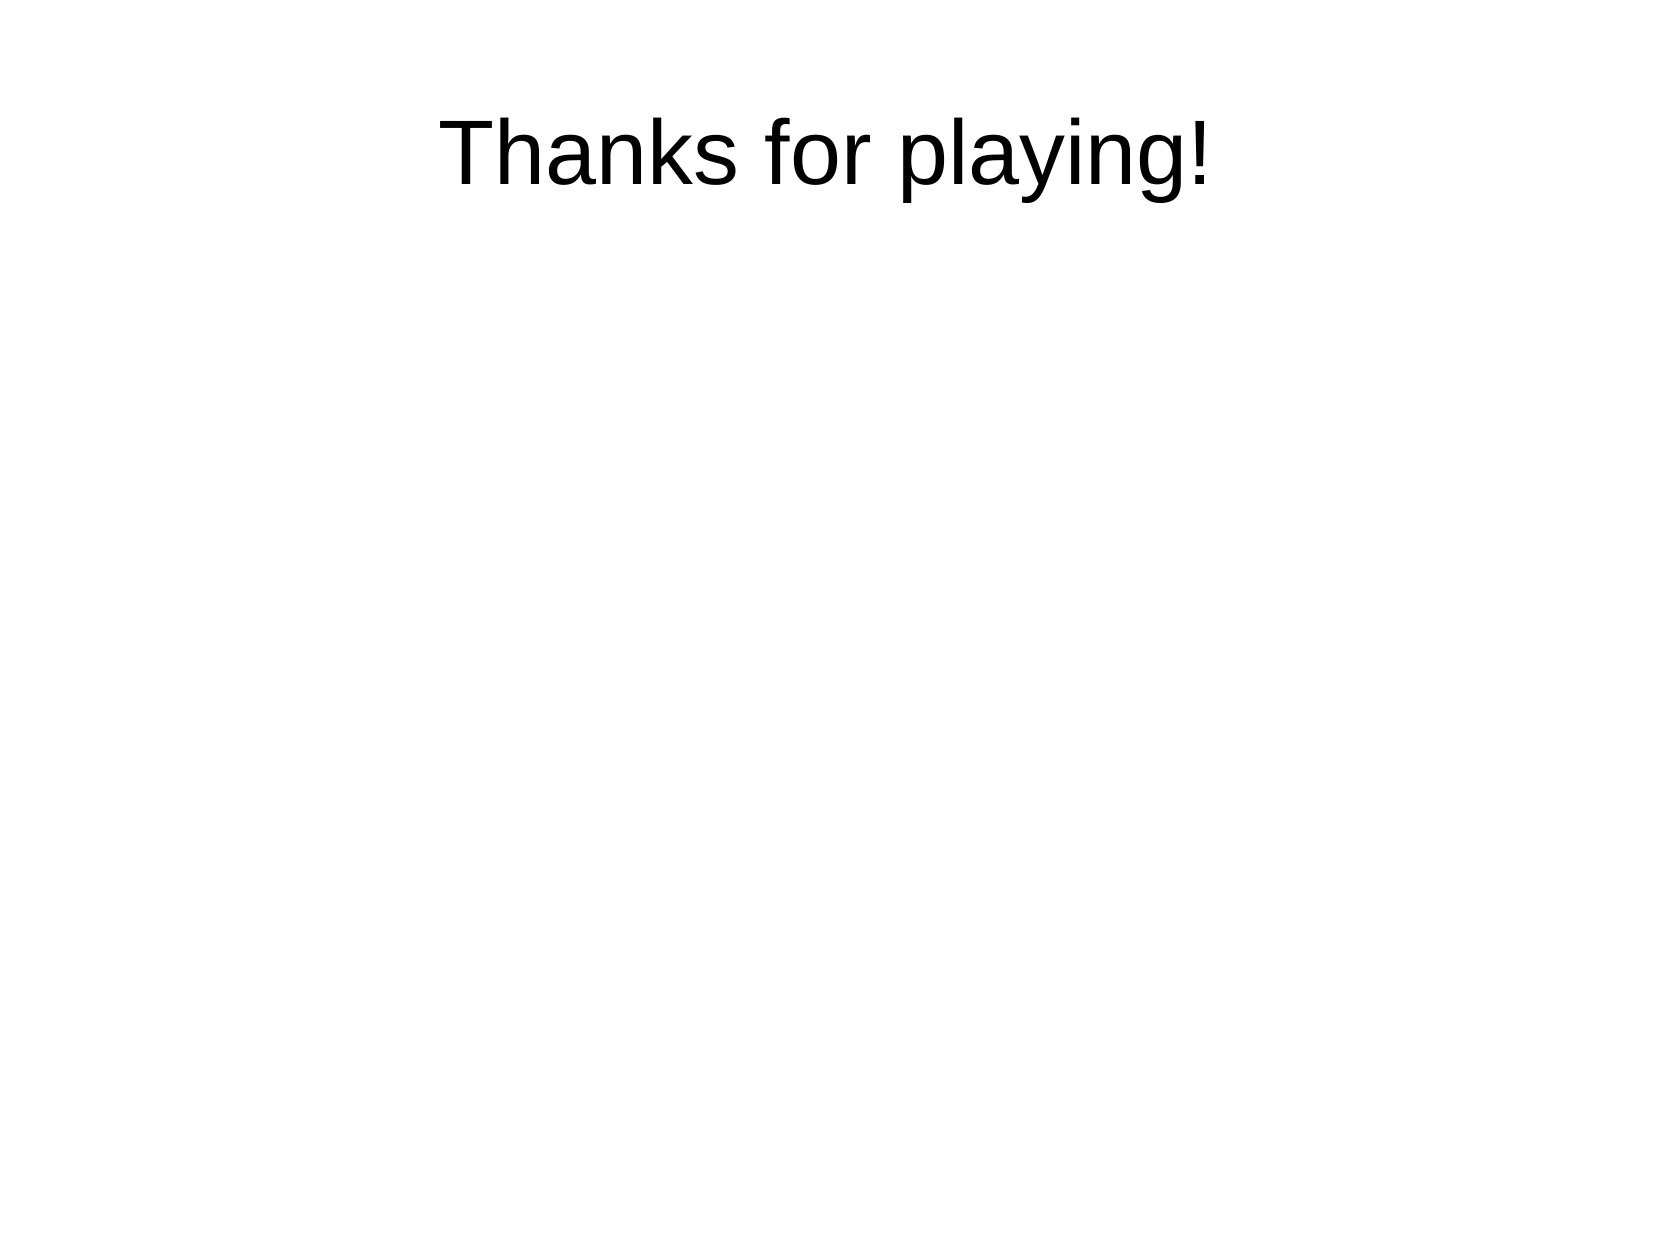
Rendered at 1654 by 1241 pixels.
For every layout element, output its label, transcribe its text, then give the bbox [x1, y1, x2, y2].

title Thanks for playing! [82, 49, 1571, 257]
